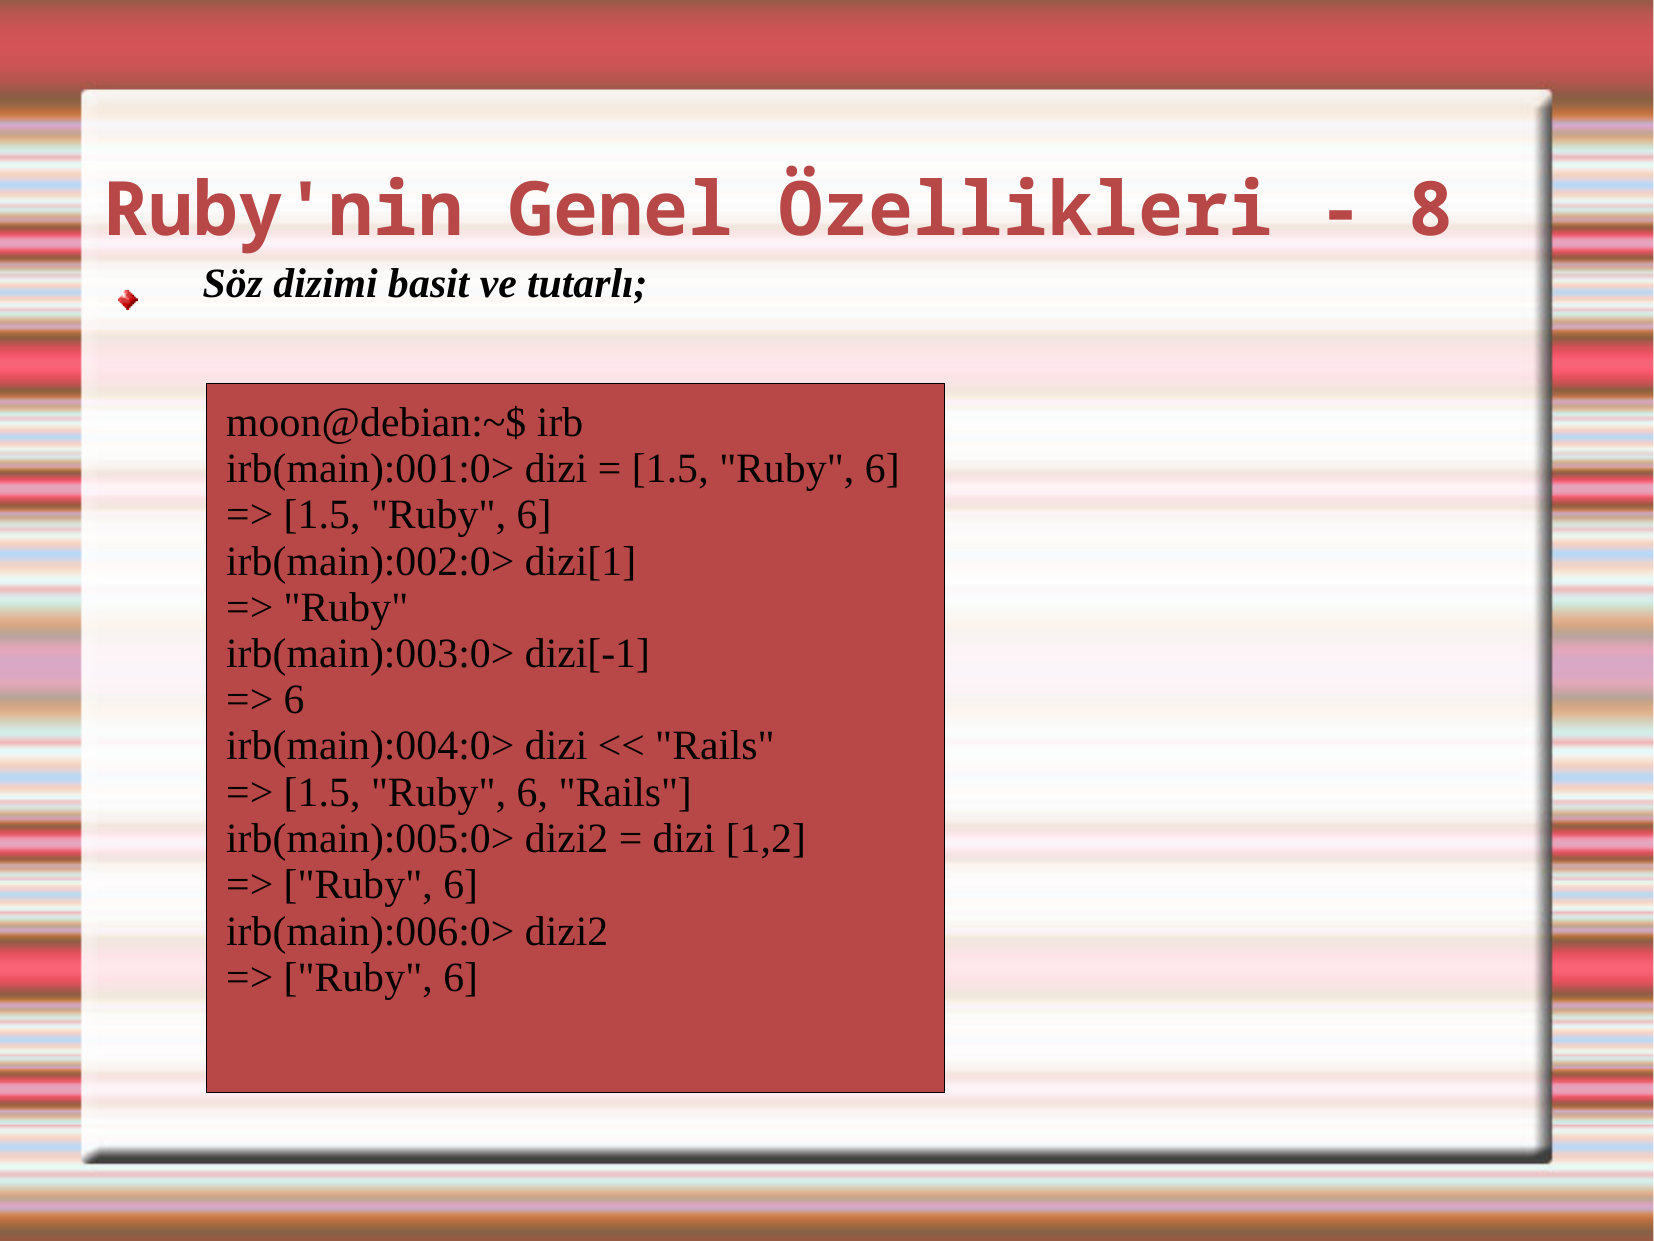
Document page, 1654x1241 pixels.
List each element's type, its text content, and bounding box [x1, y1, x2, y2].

text_box Söz dizimi basit ve tutarlı; [177, 249, 1359, 355]
text_box [206, 383, 945, 1093]
picture [0, 0, 1654, 1241]
text_box Ruby'nin Genel Özellikleri - 8 [88, 147, 1536, 249]
text_box moon@debian:~$ irb irb(main):001:0> dizi = [1.5, "Ruby", 6] => [1.5, "Ruby", 6] irb(main):002:0> dizi[1] => "Ruby" irb(main):003:0> dizi[-1] => 6 irb(main):004:0> dizi << "Rails" => [1.5, "Ruby", 6, "Rails"] irb(main):005:0> dizi2 = dizi [1,2] => ["Ruby", 6] irb(main):006:0> dizi2 => ["Ruby", 6] [211, 391, 916, 1063]
